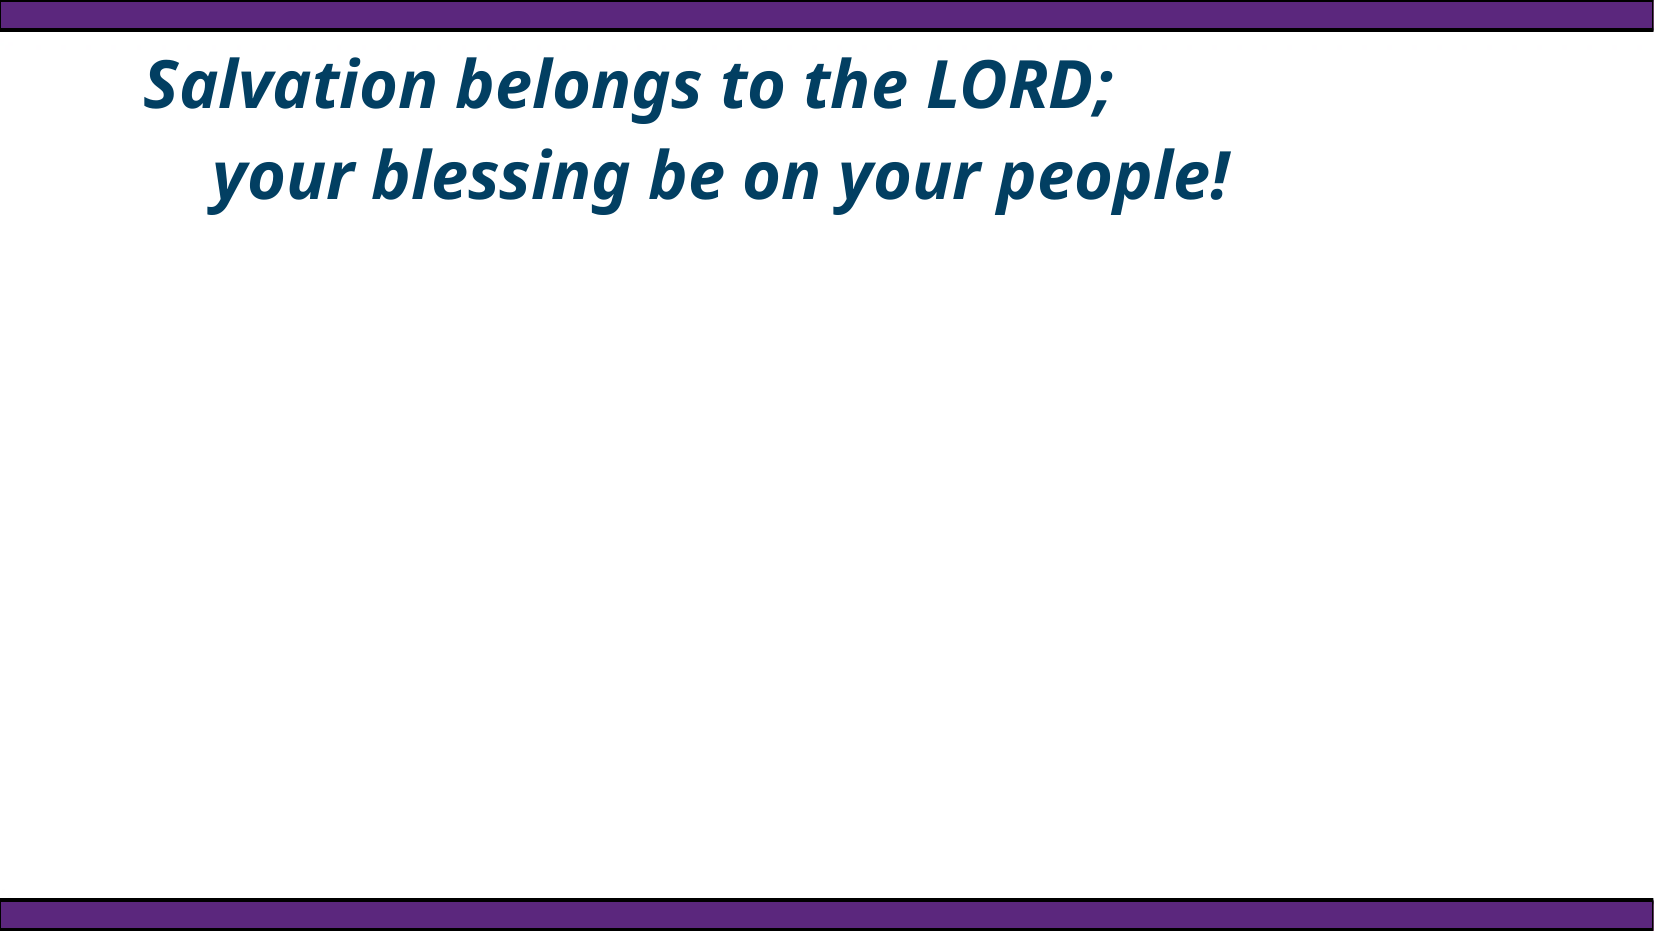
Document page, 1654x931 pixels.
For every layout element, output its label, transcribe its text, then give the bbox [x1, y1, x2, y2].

text_box Salvation belongs to the Lord; your blessing be on your people! [60, 30, 1591, 241]
text_box [0, 0, 1654, 31]
picture [0, 31, 1654, 900]
text_box [0, 900, 1654, 931]
